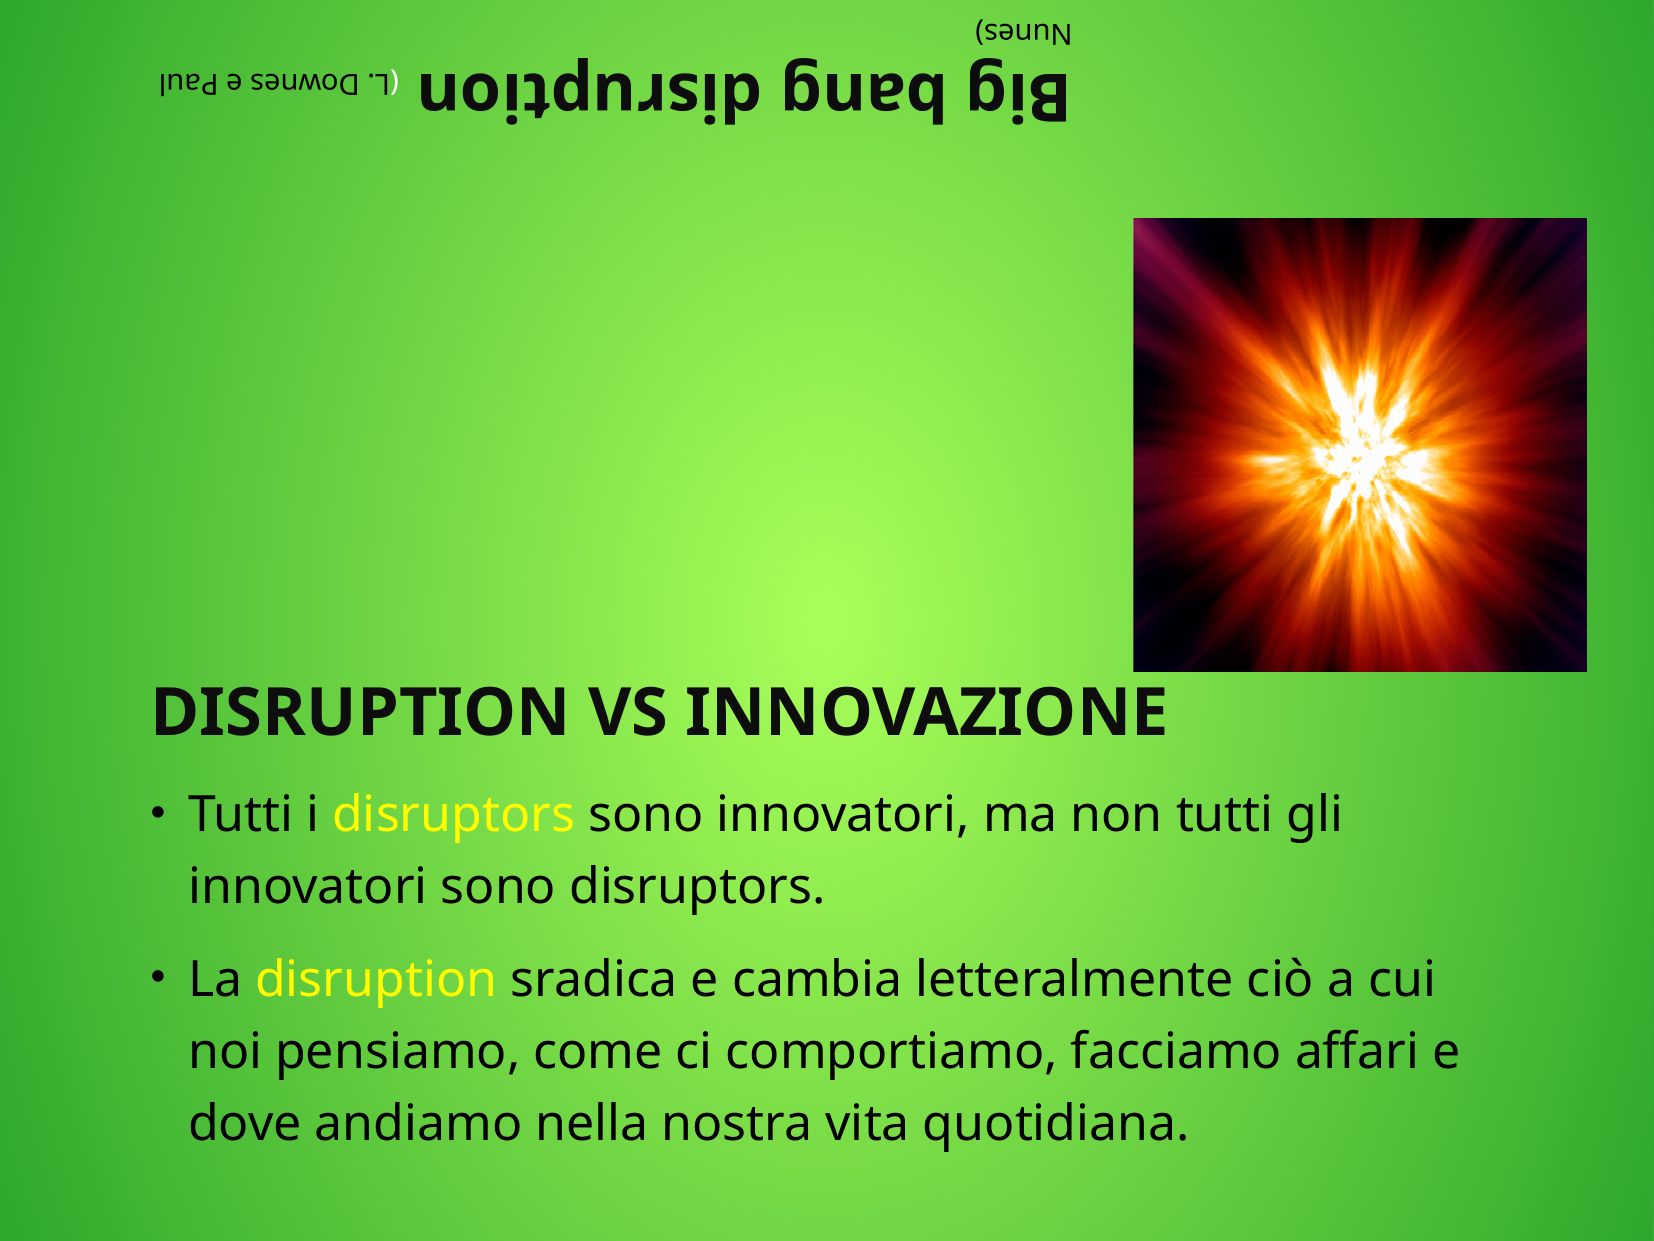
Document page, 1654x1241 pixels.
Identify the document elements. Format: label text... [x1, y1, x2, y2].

list DISRUPTION VS INNOVAZIONE Tutti i disruptors sono innovatori, ma non tutti gli innovatori sono disruptors. La disruption sradica e cambia letteralmente ciò a cui noi pensiamo, come ci comportiamo, facciamo affari e dove andiamo nella nostra vita quotidiana. [135, 661, 1479, 1241]
text_box Big bang disruption (L. Downes e Paul Nunes) BIG-BANG rende l’idea della velocità con cui avviene e della virulenza dei suoi effetti. Onda in grado di sbriciolare tutto quanto si trovi lungo il suo cammino. [135, 0, 1088, 165]
picture [1133, 218, 1587, 672]
